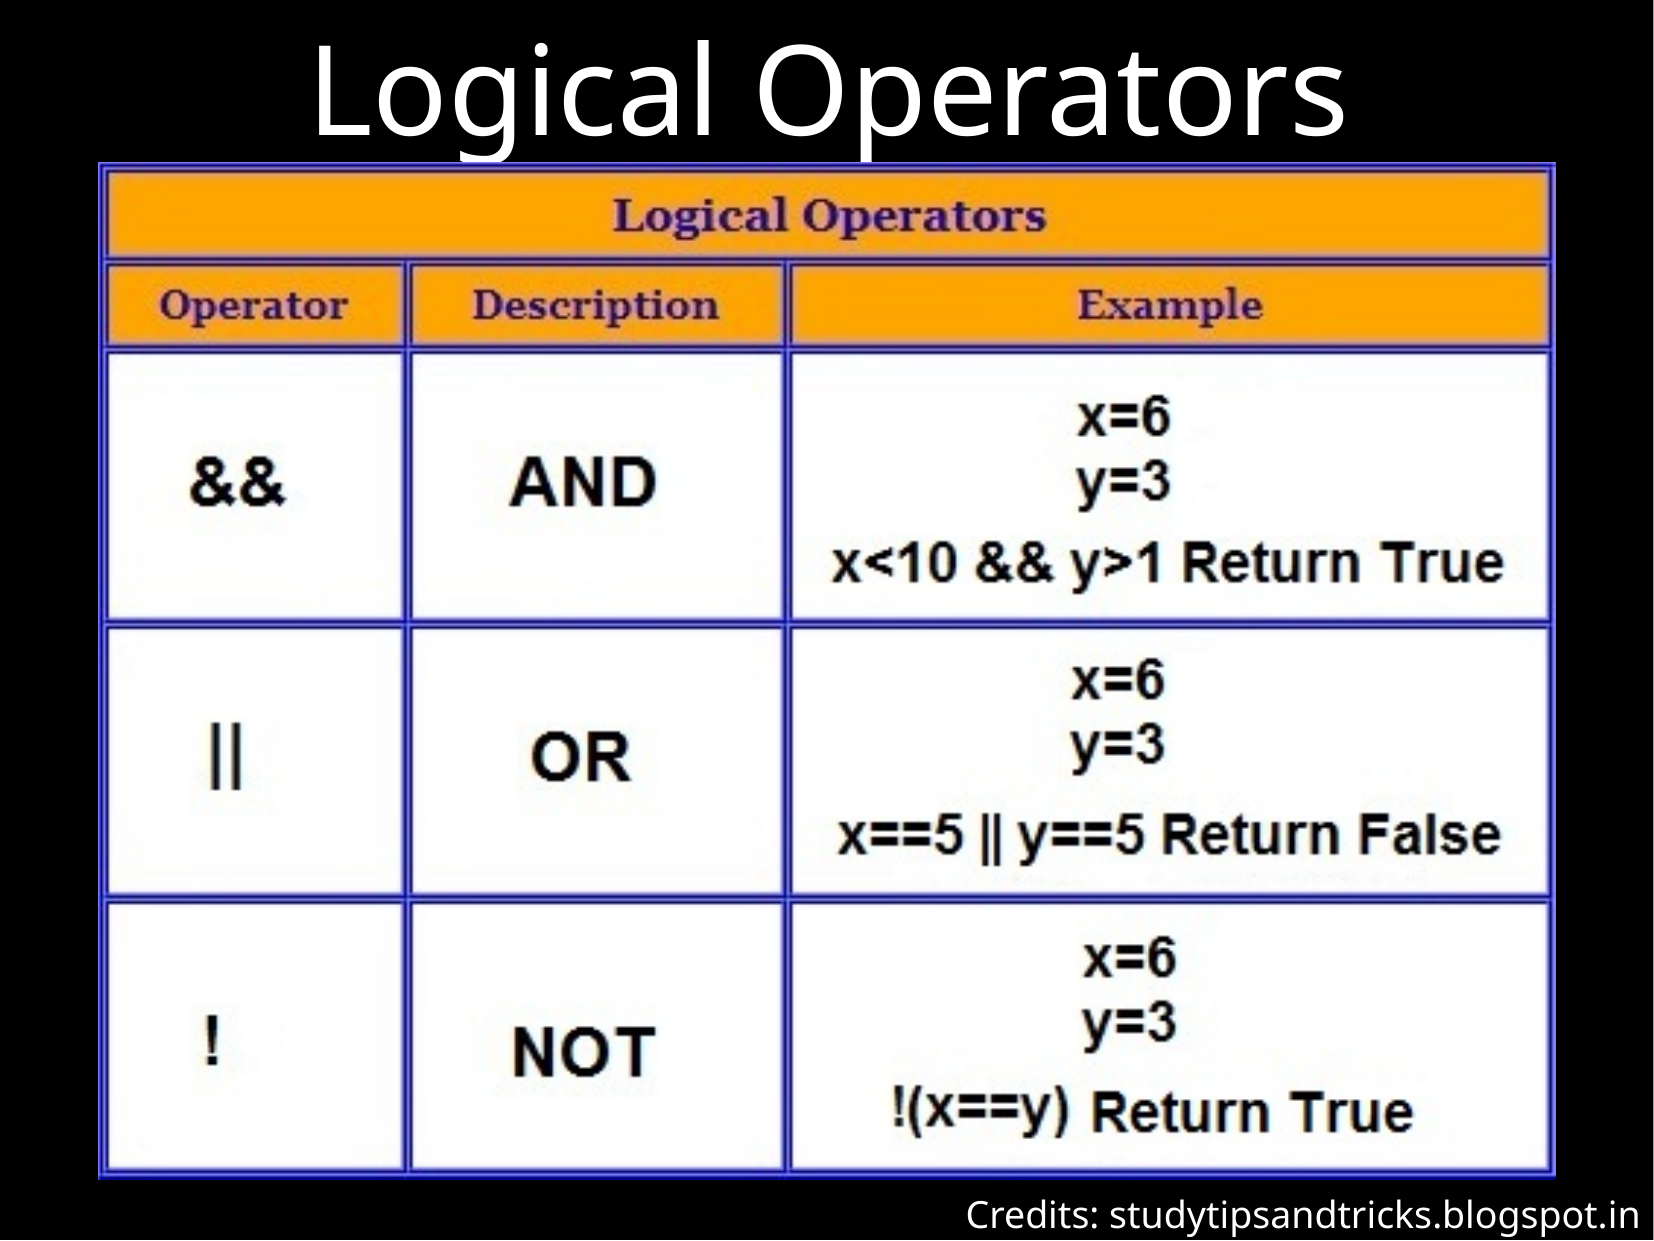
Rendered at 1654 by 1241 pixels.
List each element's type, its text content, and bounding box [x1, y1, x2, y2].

text_box Logical Operators [292, 0, 1362, 162]
text_box Credits: studytipsandtricks.blogspot.in [950, 1181, 1654, 1241]
picture [98, 162, 1556, 1180]
